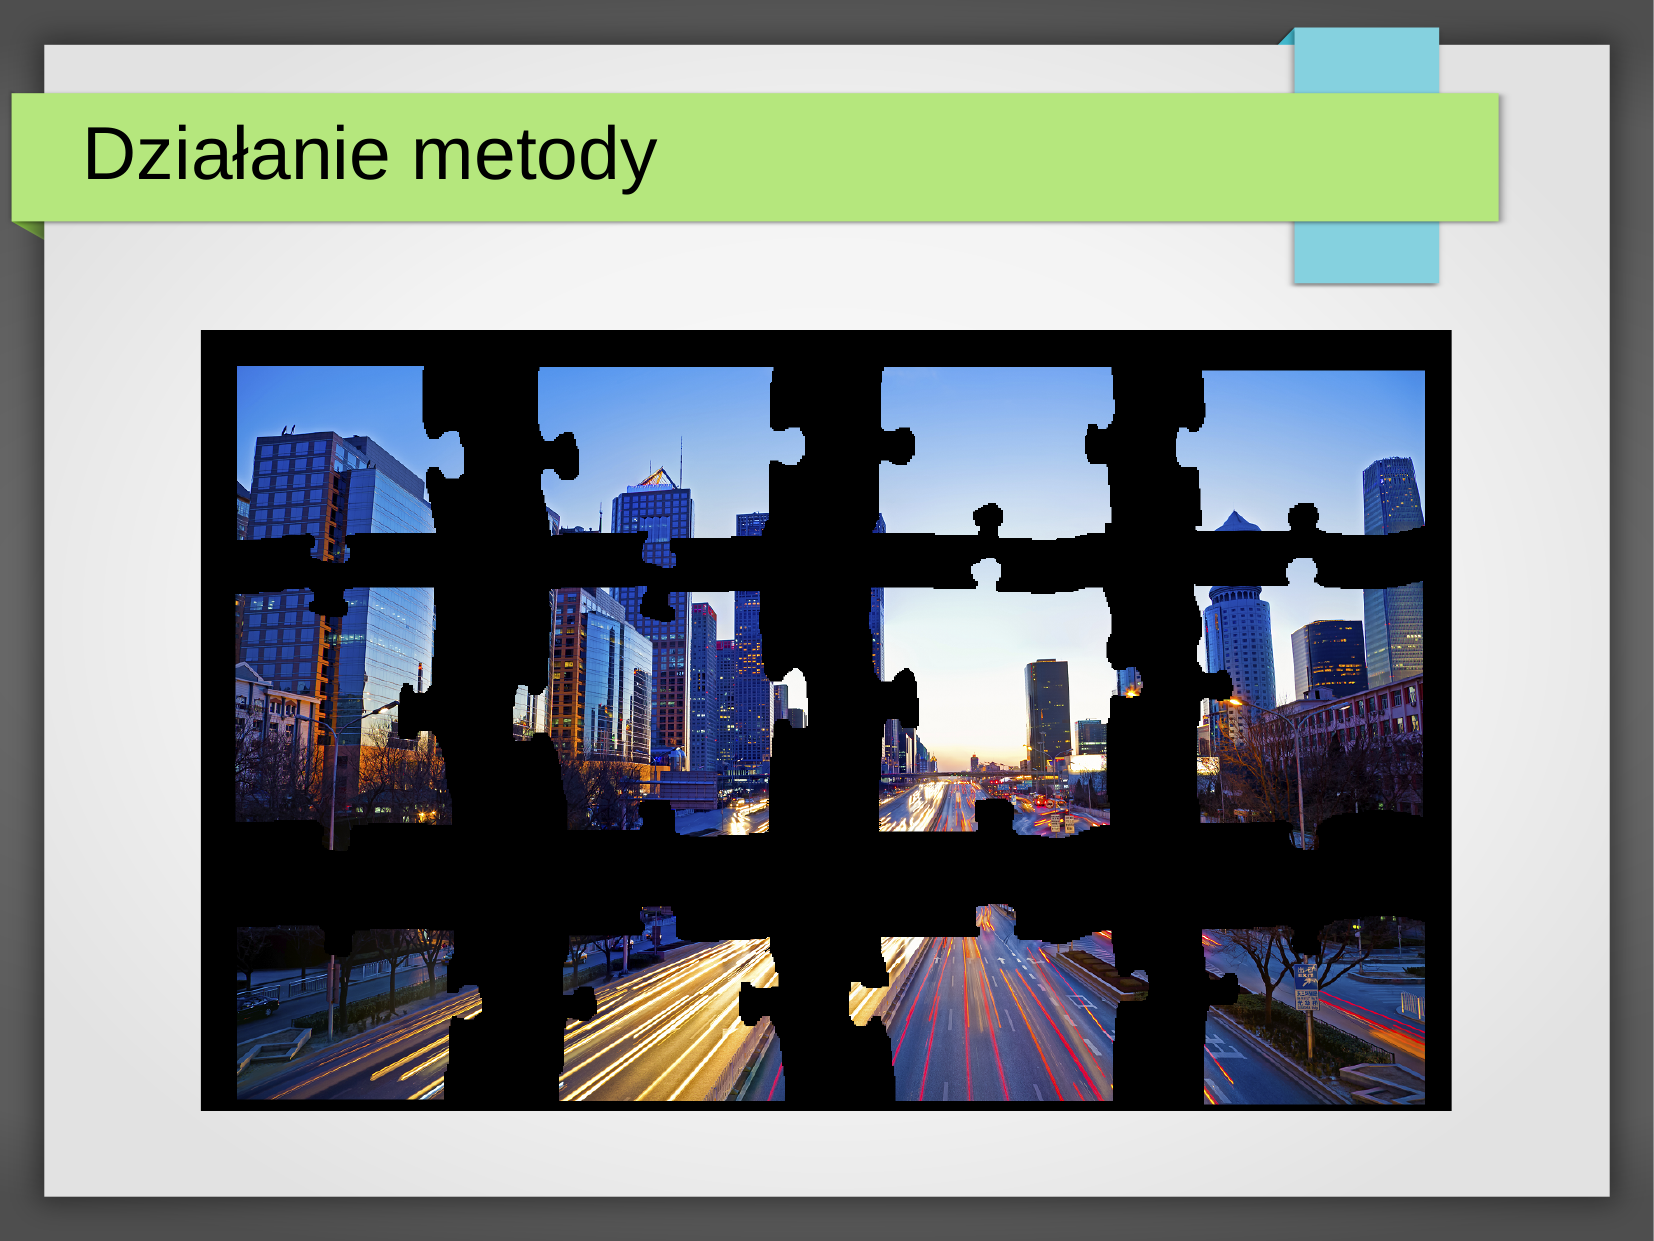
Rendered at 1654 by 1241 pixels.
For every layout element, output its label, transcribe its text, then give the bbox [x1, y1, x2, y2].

picture [0, 0, 1654, 1241]
title Działanie metody [82, 94, 1264, 213]
